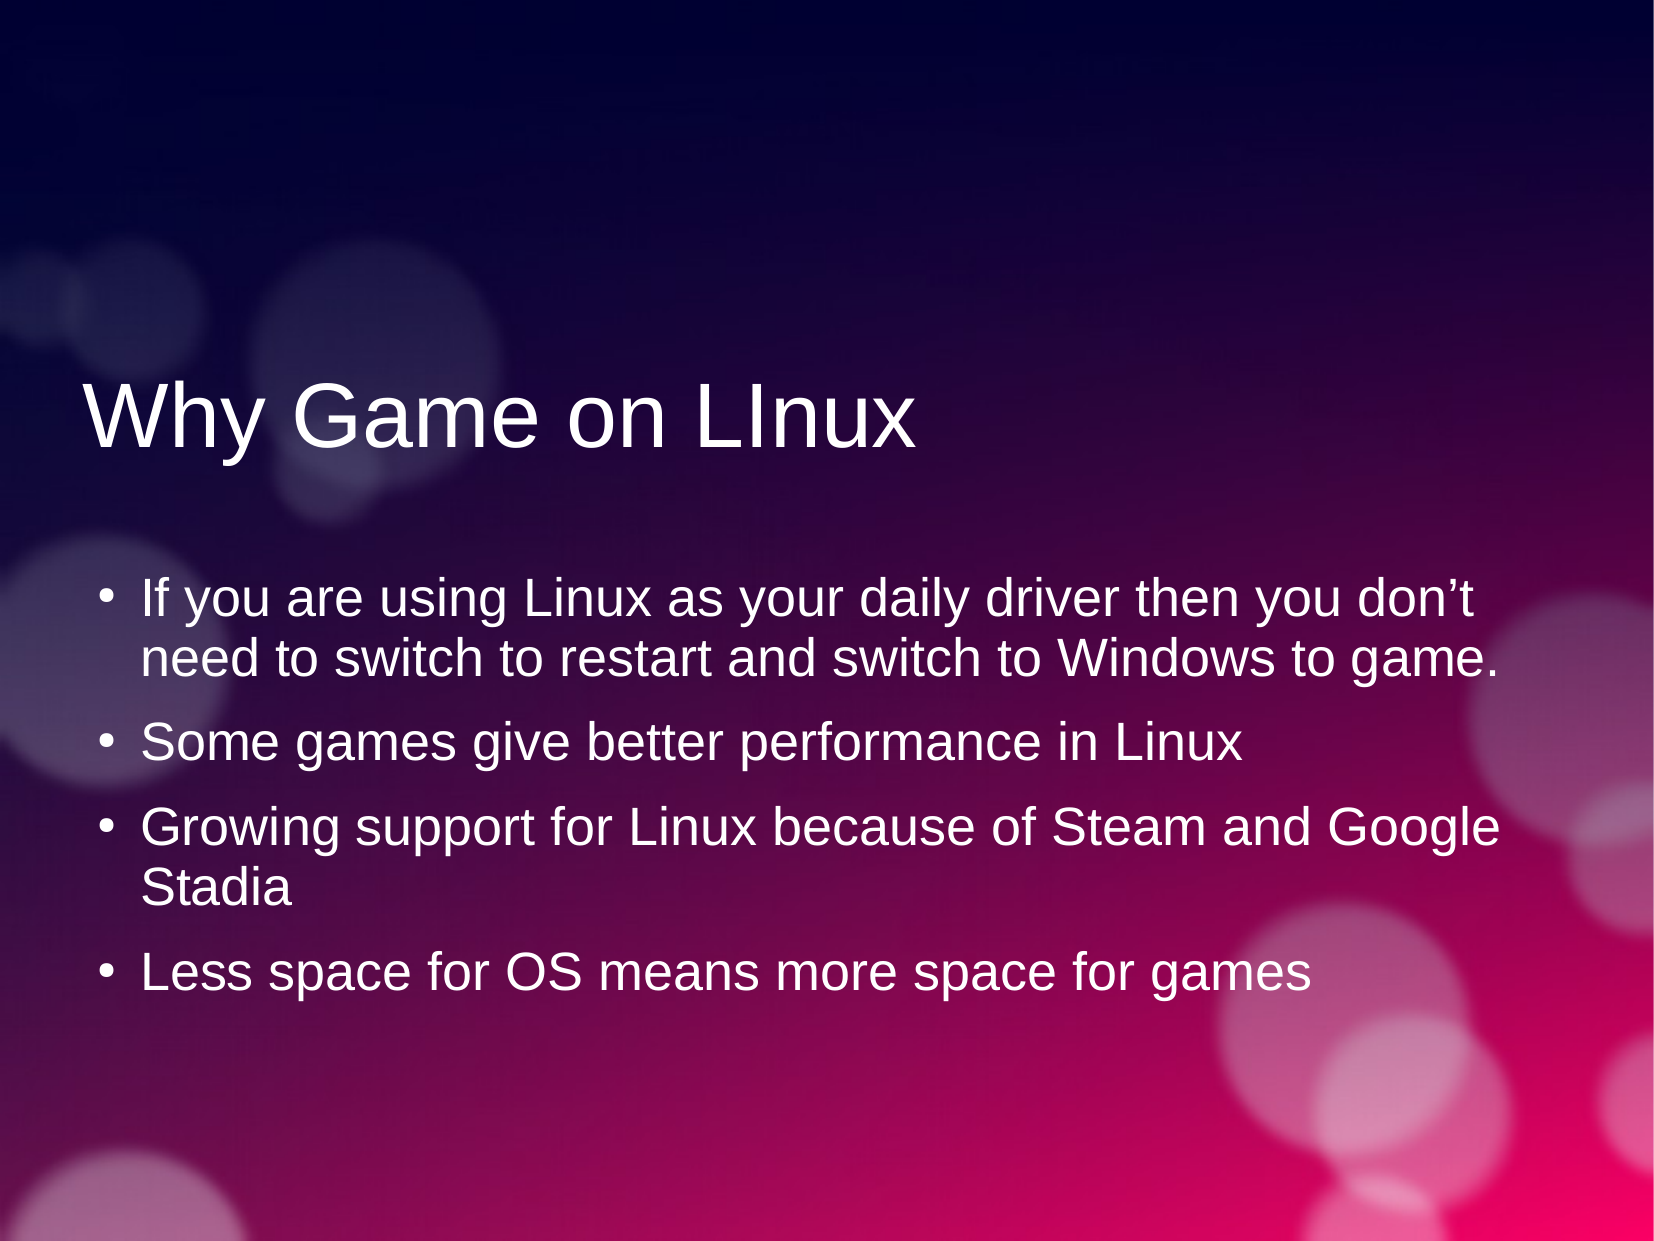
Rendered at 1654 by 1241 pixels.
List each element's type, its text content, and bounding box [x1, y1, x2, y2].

list If you are using Linux as your daily driver then you don’t need to switch to restart and switch to Windows to game. Some games give better performance in Linux Growing support for Linux because of Steam and Google Stadia Less space for OS means more space for games [82, 566, 1571, 1010]
picture [0, 0, 1654, 1241]
title Why Game on LInux [82, 312, 1571, 520]
